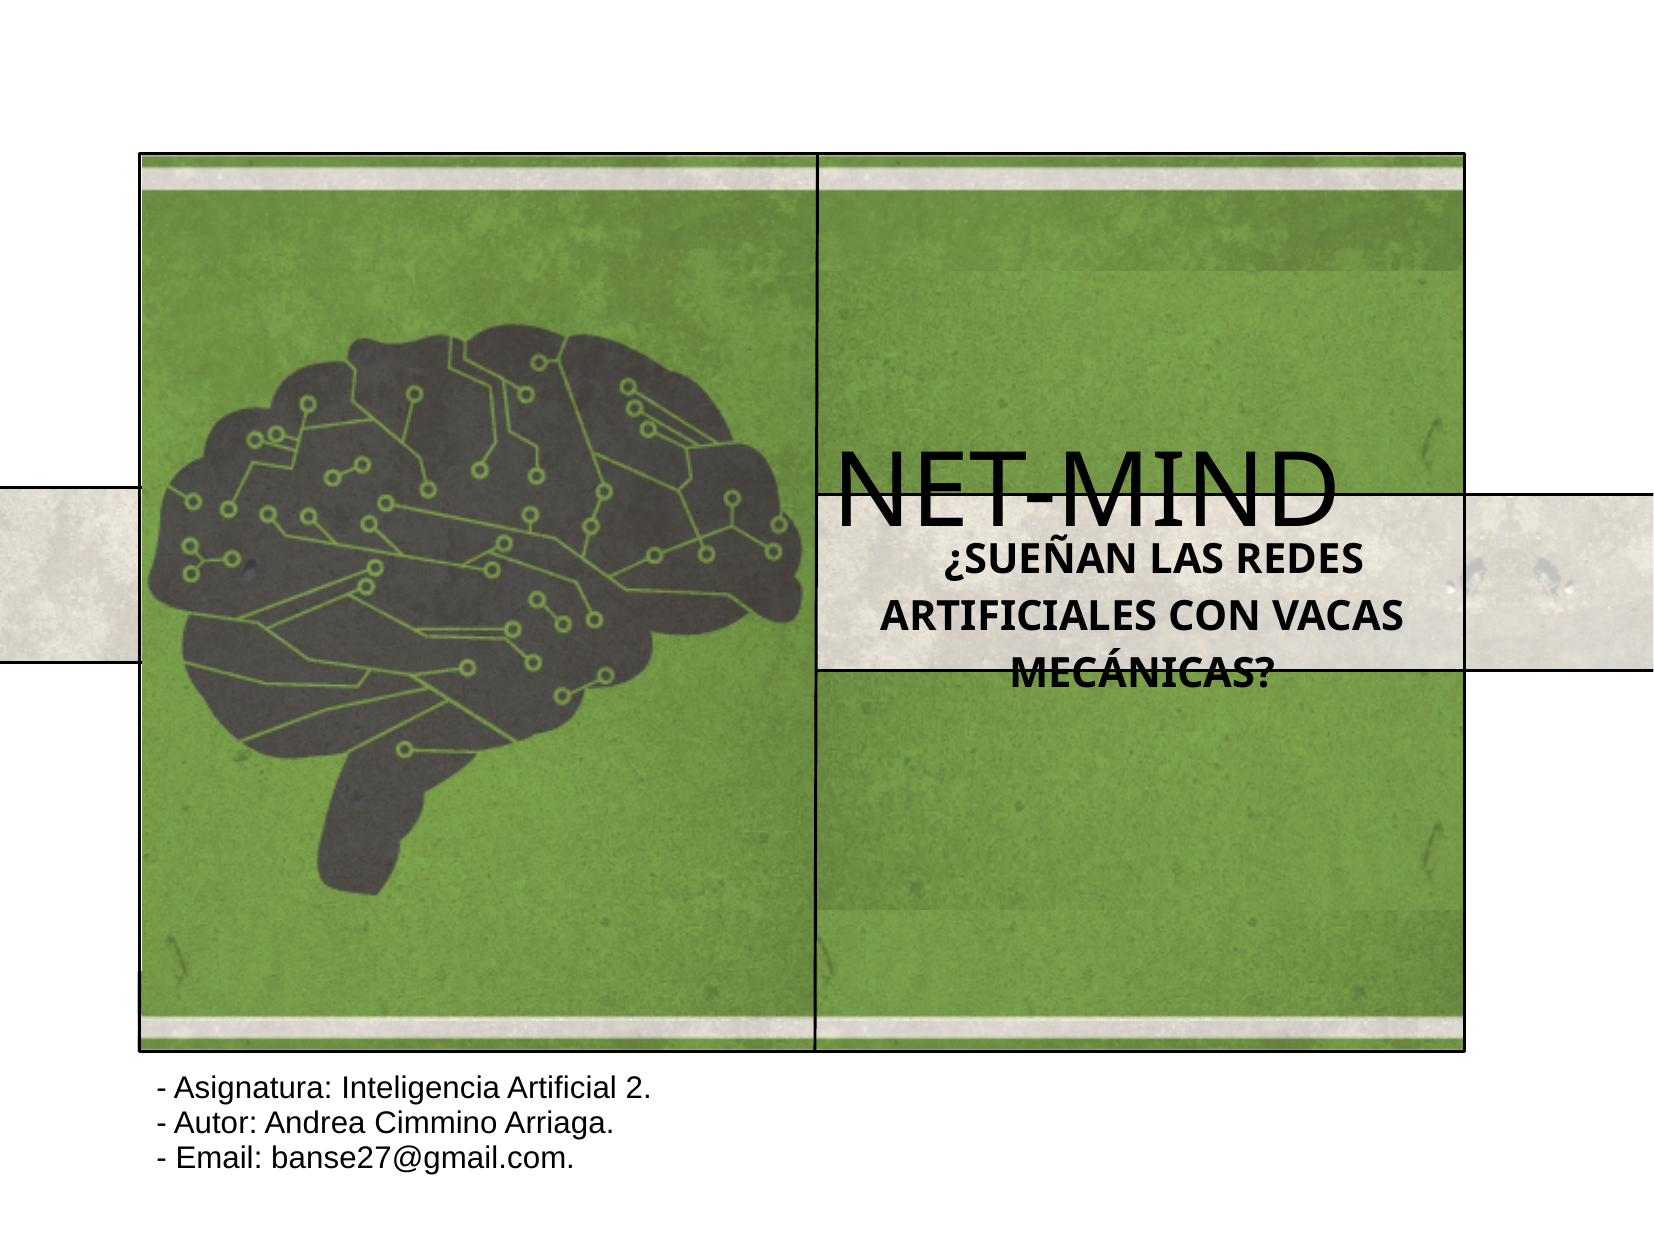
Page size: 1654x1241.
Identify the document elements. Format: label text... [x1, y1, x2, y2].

text_box NET-MIND [818, 407, 1550, 527]
picture [1142, 662, 1151, 669]
picture [817, 672, 1463, 1050]
picture [1080, 662, 1107, 669]
picture [1466, 496, 1654, 669]
picture [1186, 662, 1212, 669]
picture [1240, 662, 1268, 669]
picture [0, 488, 138, 662]
picture [1273, 662, 1463, 669]
picture [1058, 662, 1076, 669]
picture [1023, 662, 1034, 669]
picture [1118, 662, 1131, 669]
picture [1026, 672, 1031, 680]
text_box ¿SUEÑAN LAS REDES ARTIFICIALES CON VACAS MECÁNICAS? [818, 521, 1466, 662]
picture [1172, 662, 1182, 669]
picture [818, 662, 1013, 669]
picture [819, 155, 1463, 407]
picture [141, 155, 816, 1050]
picture [1157, 662, 1166, 669]
text_box - Asignatura: Inteligencia Artificial 2. - Autor: Andrea Cimmino Arriaga. - Email: banse27@gmail.com. [141, 1062, 875, 1182]
picture [1223, 662, 1235, 669]
picture [1045, 662, 1052, 669]
